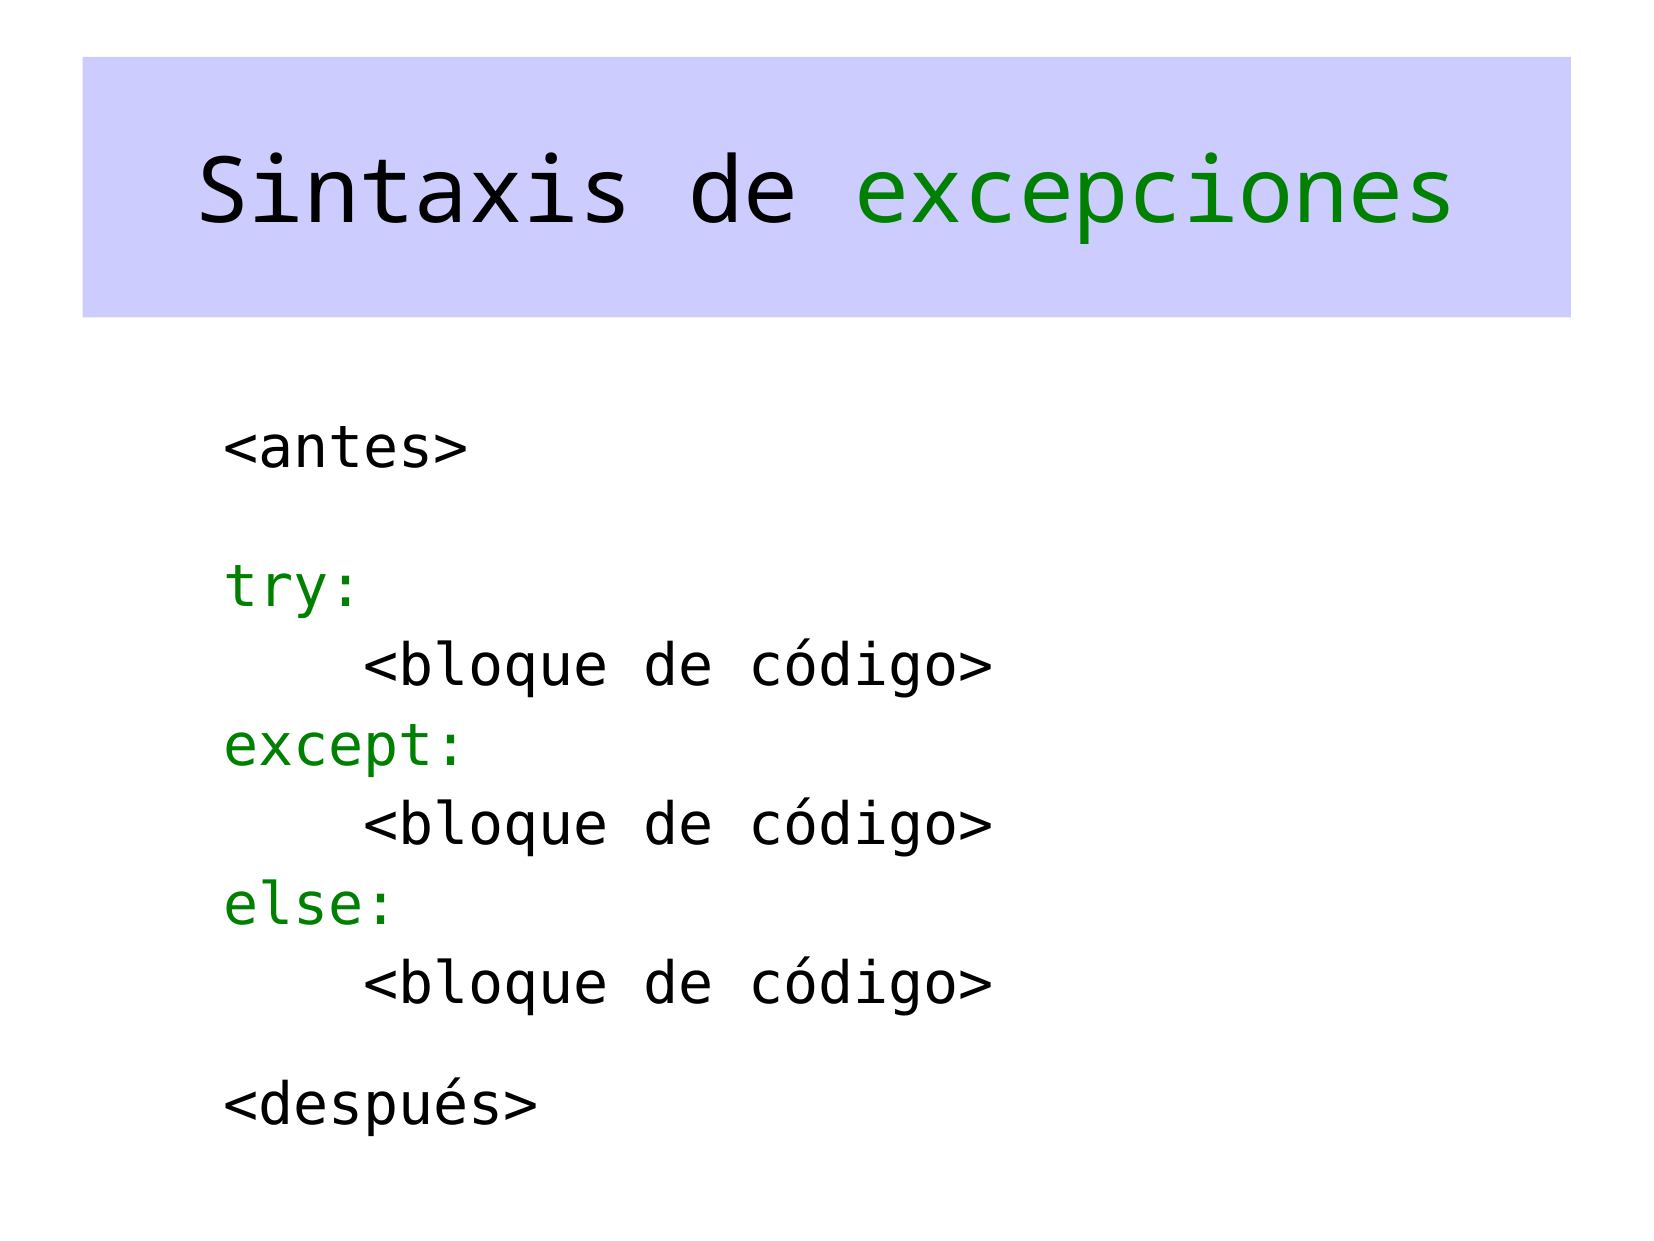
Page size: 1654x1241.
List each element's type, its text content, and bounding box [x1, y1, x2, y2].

list <antes> try: <bloque de código> except: <bloque de código> else: <bloque de código> <después> [82, 413, 1571, 1232]
title Sintaxis de excepciones [82, 56, 1571, 318]
